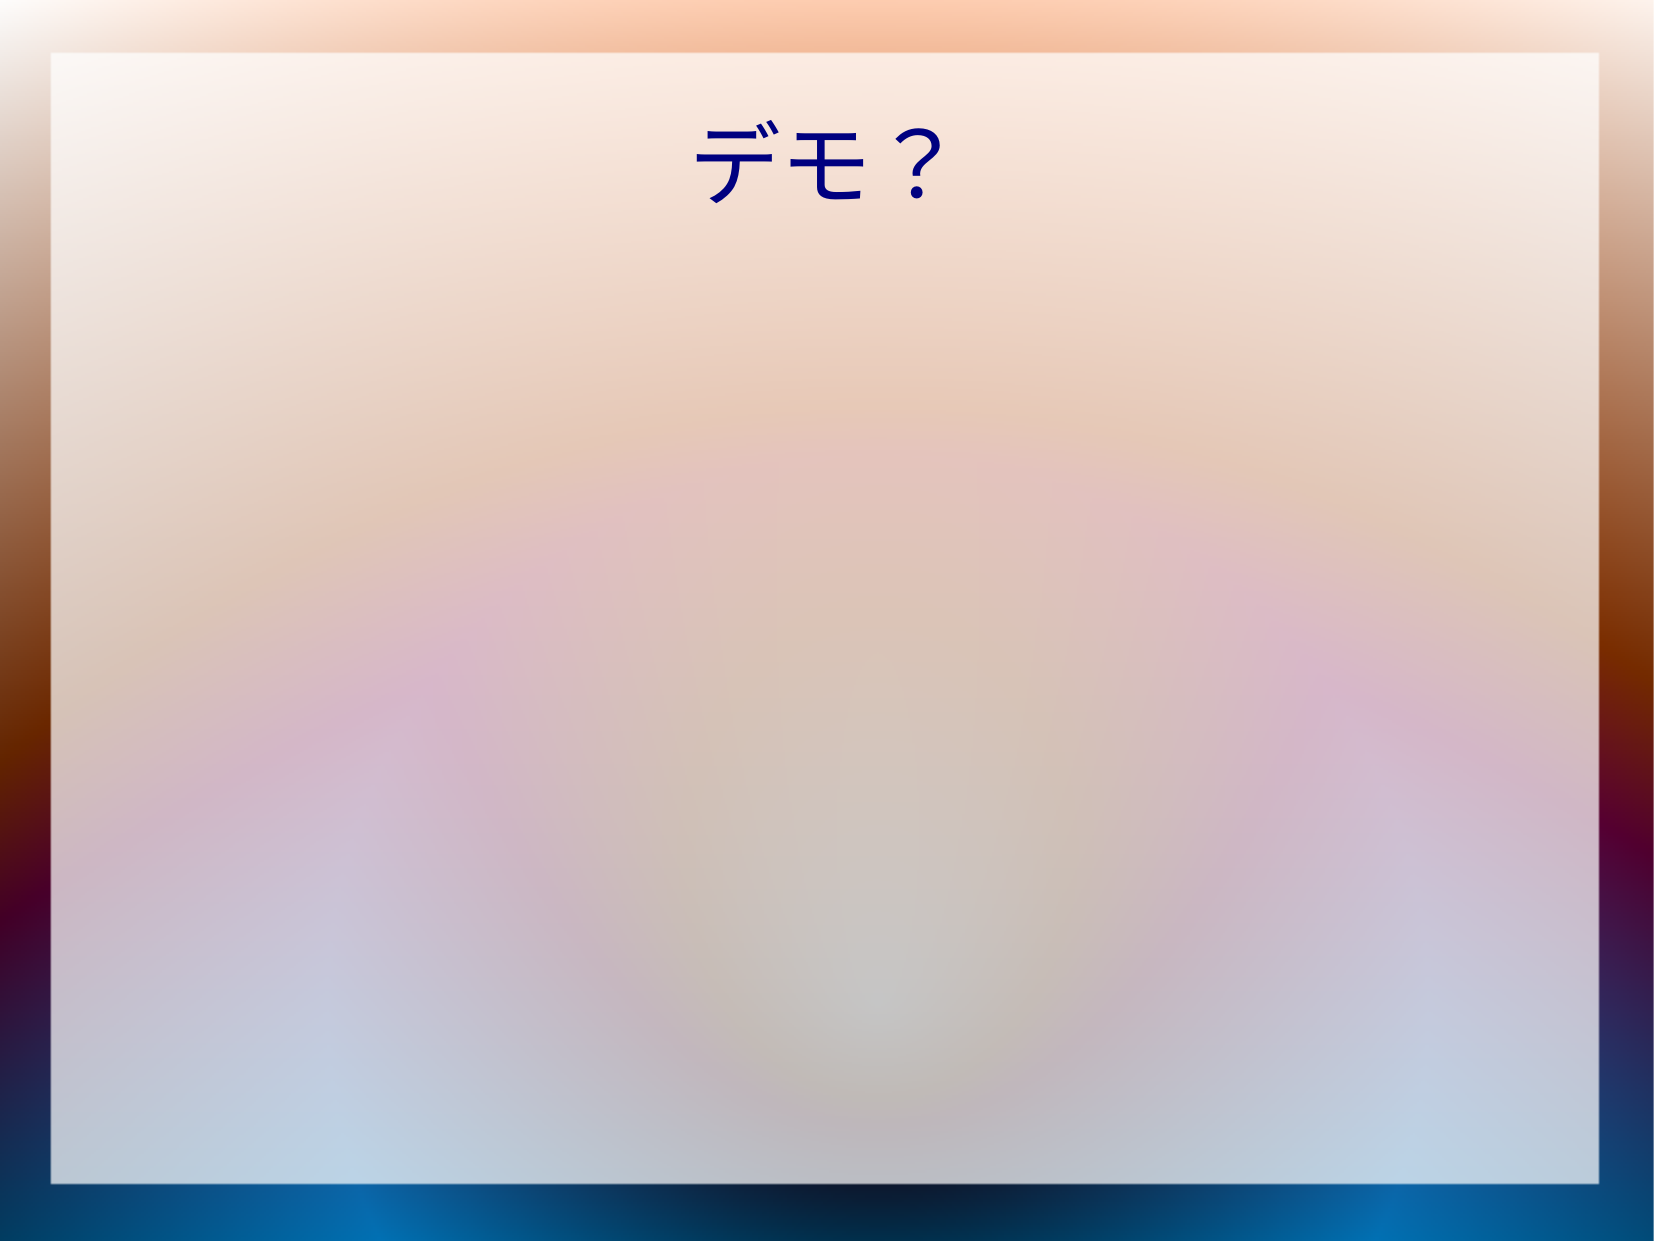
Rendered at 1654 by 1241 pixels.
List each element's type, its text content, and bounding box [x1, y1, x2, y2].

picture [0, 0, 1654, 1241]
title デモ？ [82, 55, 1571, 263]
